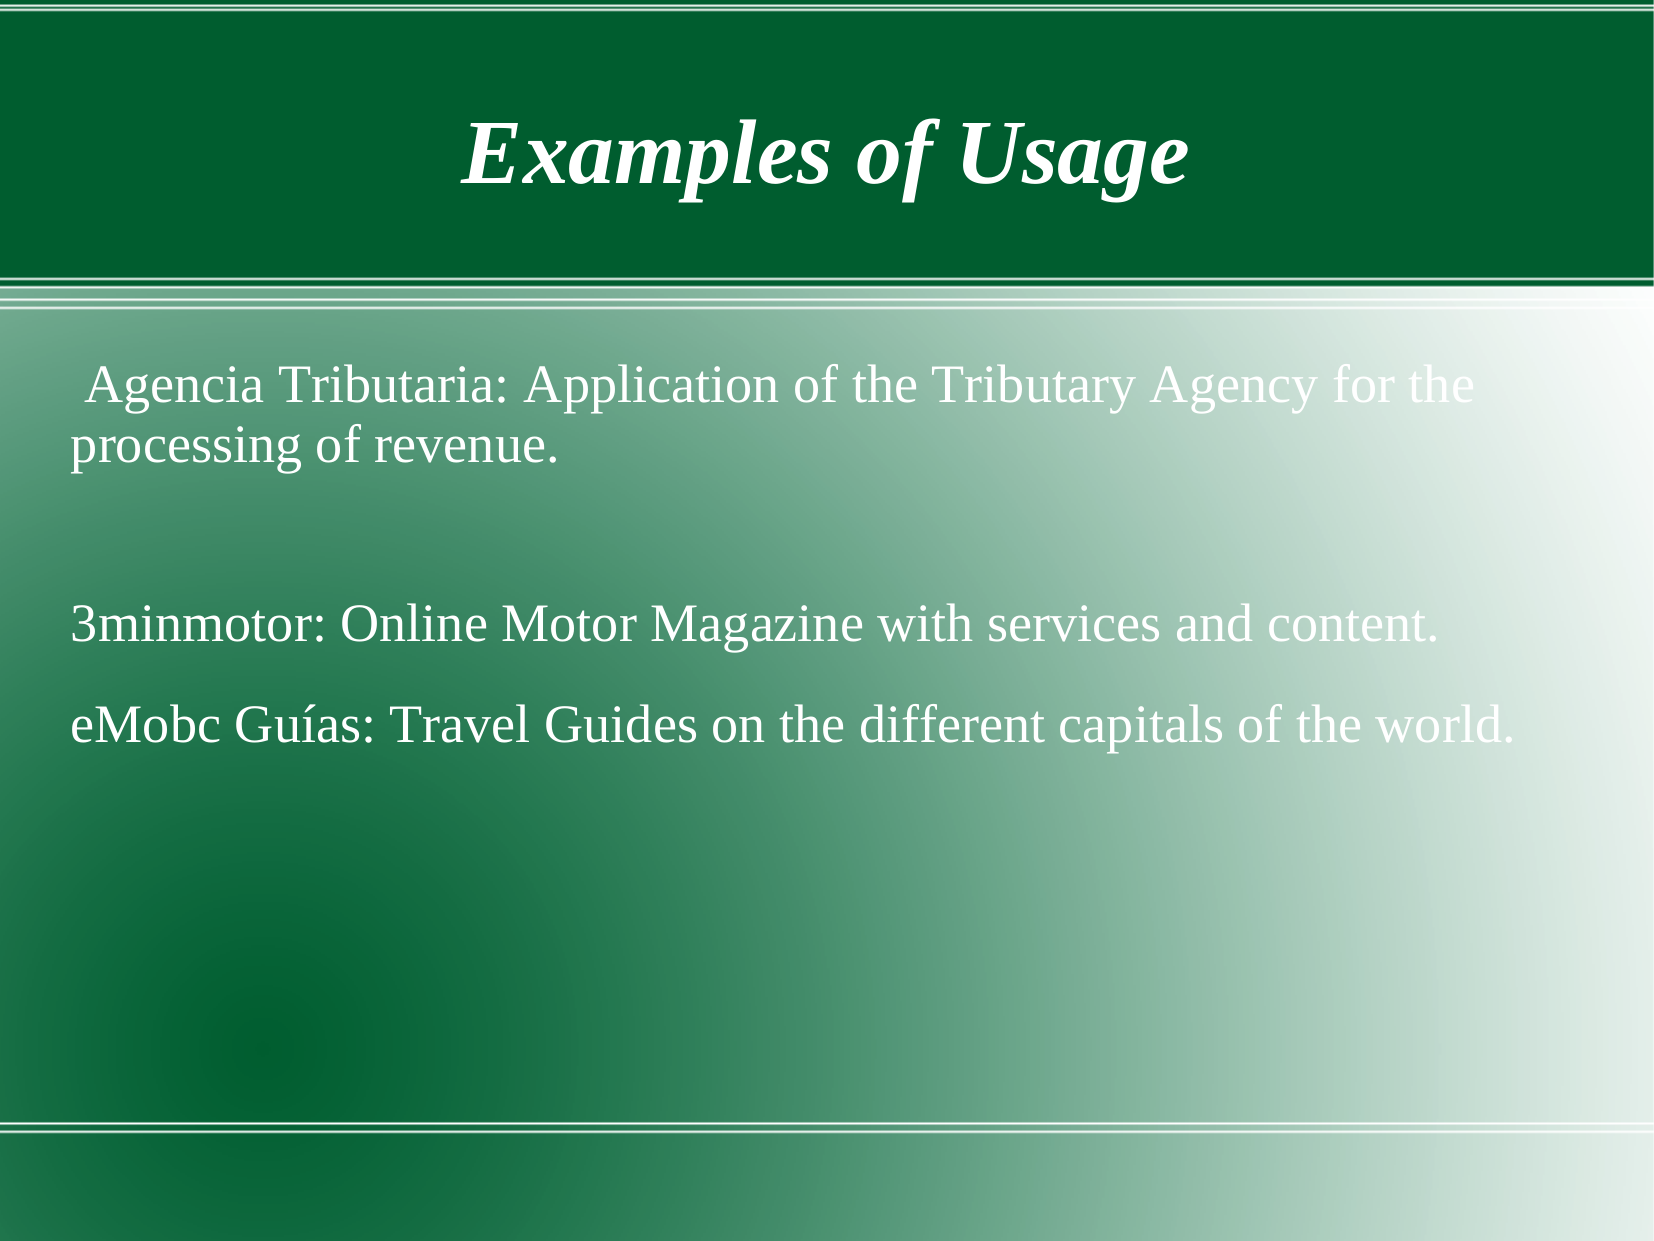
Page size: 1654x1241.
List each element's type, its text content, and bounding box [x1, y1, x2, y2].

picture [0, 0, 1654, 1241]
list Agencia Tributaria: Application of the Tributary Agency for the processing of revenue. 3minmotor: Online Motor Magazine with services and content. eMobc Guías: Travel Guides on the different capitals of the world. [70, 354, 1559, 1069]
title Examples of Usage [82, 49, 1571, 257]
